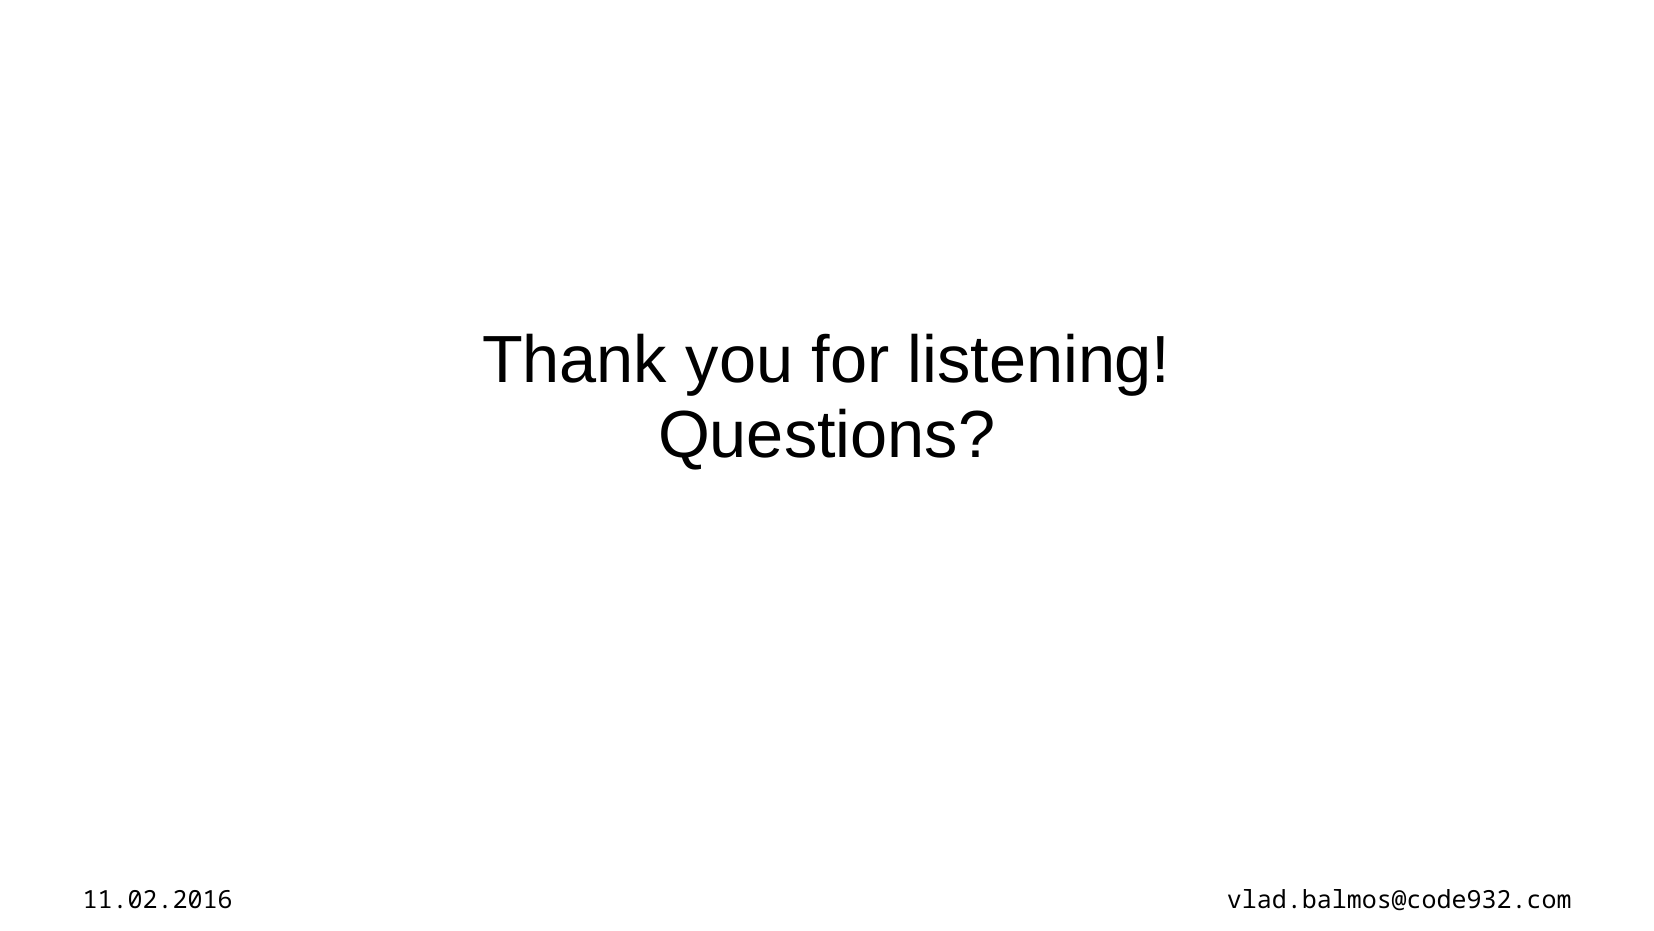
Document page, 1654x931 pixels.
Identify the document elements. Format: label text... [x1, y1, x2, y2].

subtitle Thank you for listening! Questions? [82, 37, 1571, 758]
